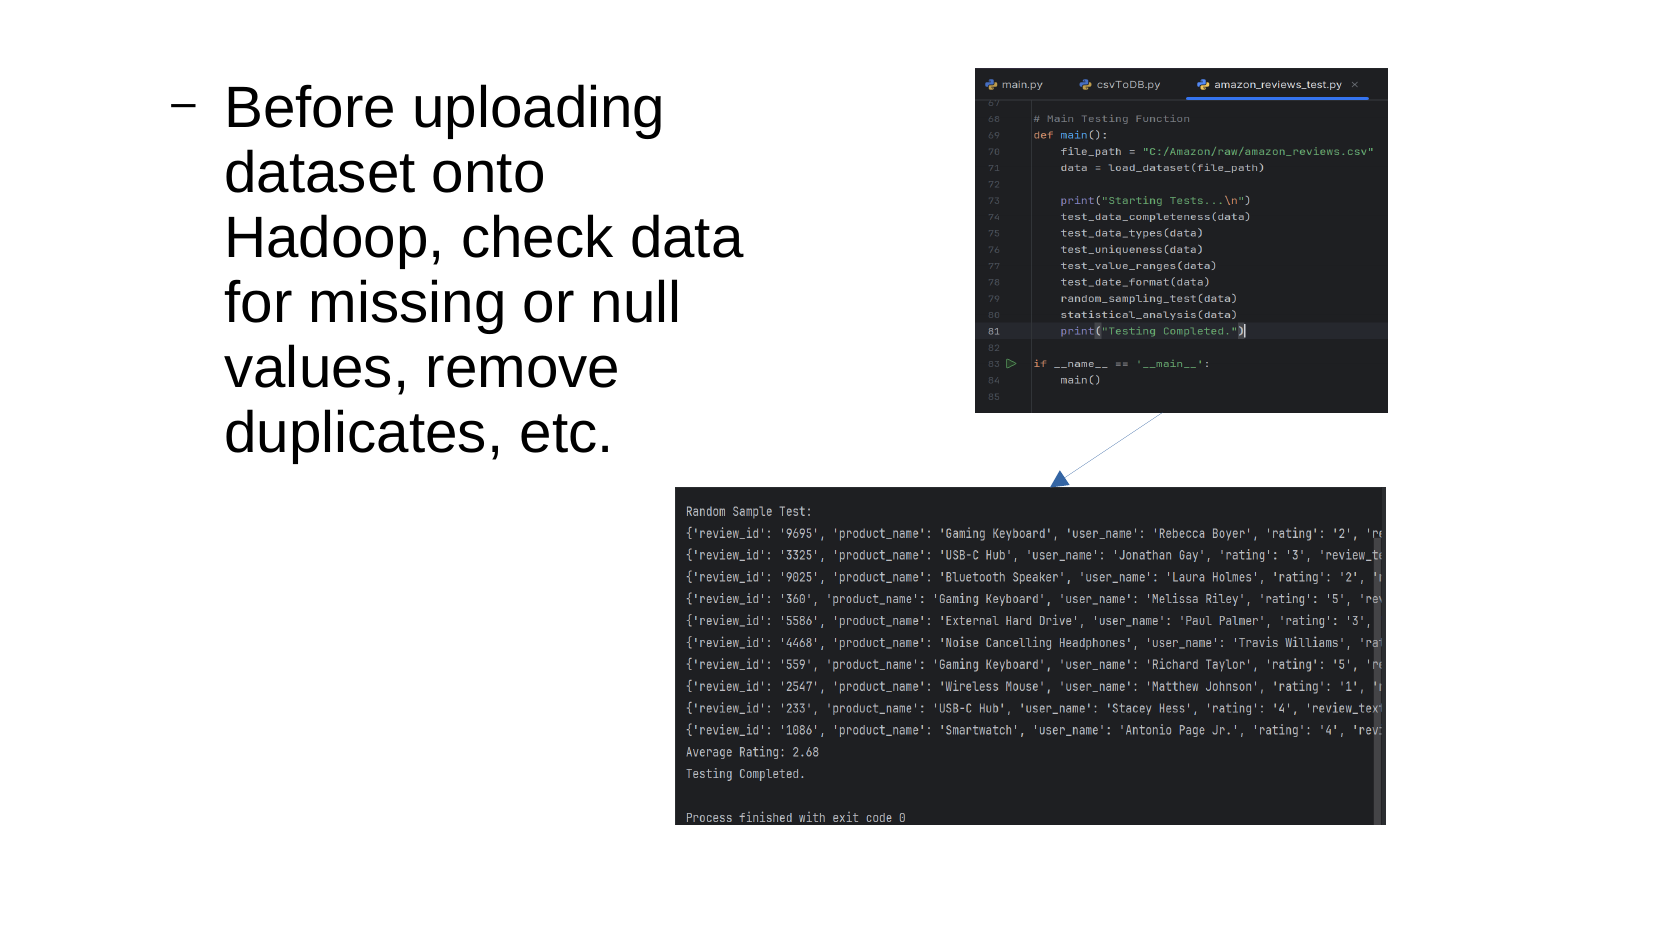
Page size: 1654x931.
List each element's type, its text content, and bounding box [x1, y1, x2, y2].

picture [675, 487, 1386, 826]
picture [975, 68, 1388, 413]
list Before uploading dataset onto Hadoop, check data for missing or null values, remove duplicates, etc. [82, 75, 751, 526]
